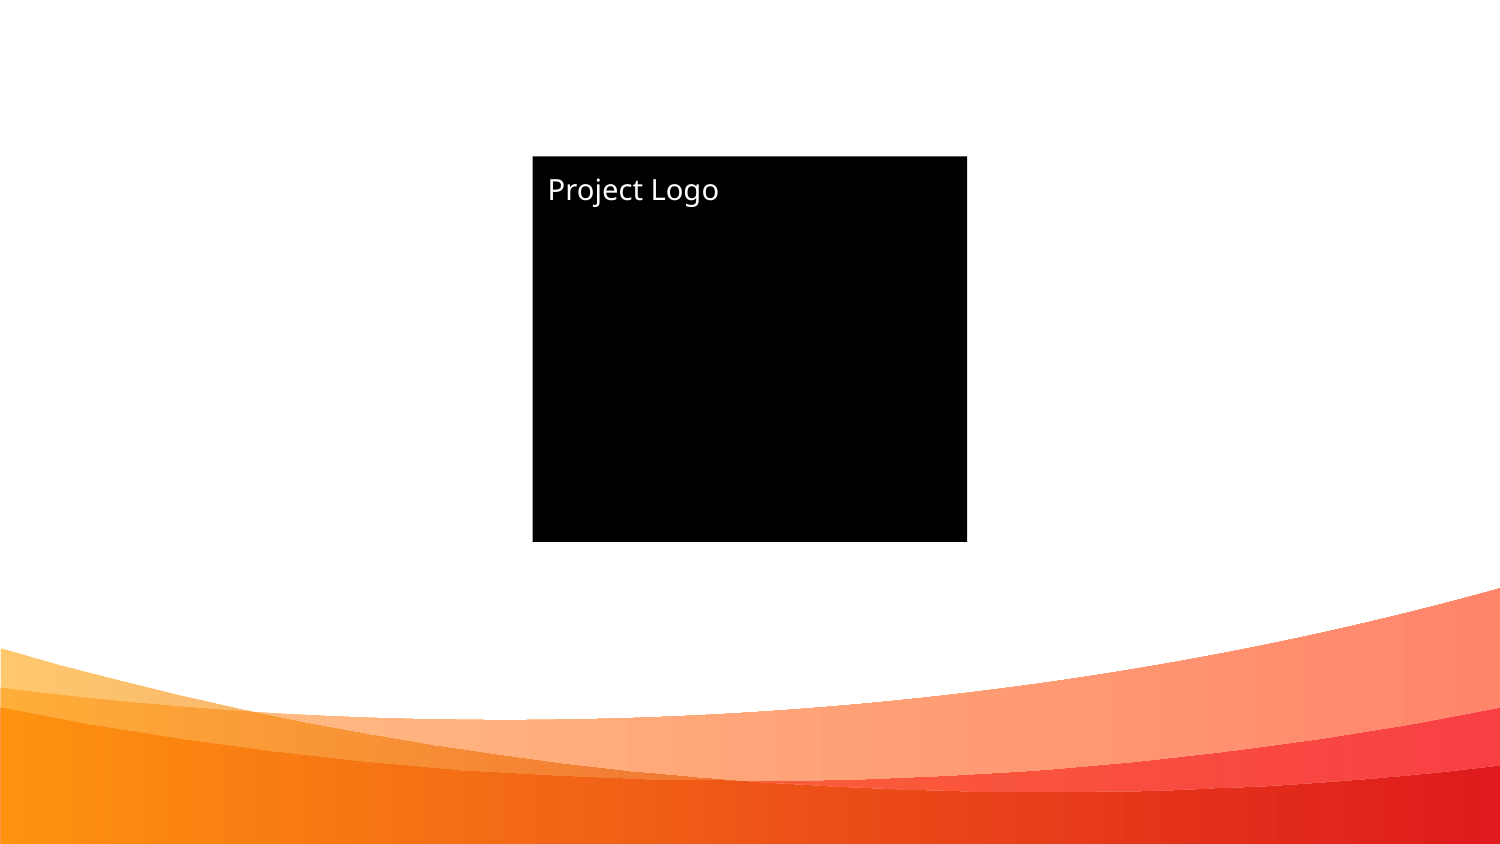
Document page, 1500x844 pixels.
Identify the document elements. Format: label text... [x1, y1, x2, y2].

text_box Project Logo [532, 156, 968, 542]
